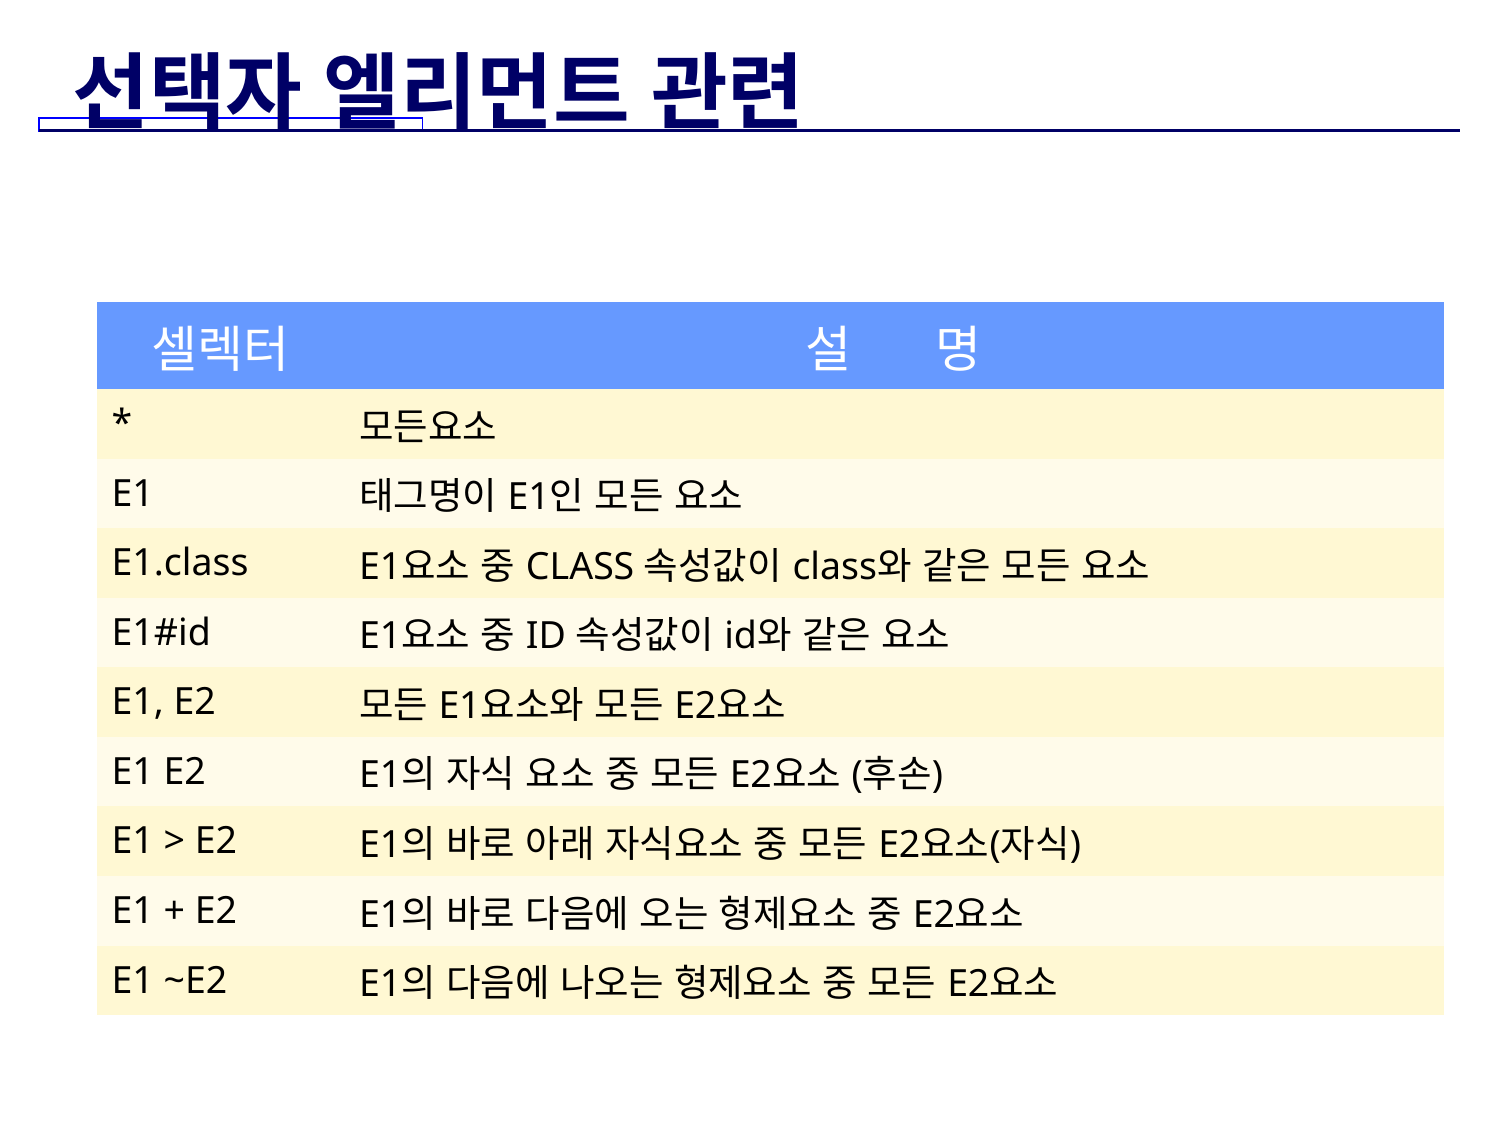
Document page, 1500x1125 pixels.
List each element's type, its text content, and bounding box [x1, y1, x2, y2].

table_cell E1.class [97, 528, 344, 598]
table_cell E1 + E2 [97, 876, 344, 946]
table_cell E1의 바로 다음에 오는 형제요소 중 E2요소 [344, 876, 1444, 946]
table_cell E1요소 중 CLASS 속성값이 class와 같은 모든 요소 [344, 528, 1444, 598]
table_cell E1의 다음에 나오는 형제요소 중 모든 E2요소 [344, 946, 1444, 1015]
table_cell E1#id [97, 598, 344, 667]
table_header 셀렉터 [97, 302, 344, 389]
table_cell E1 > E2 [97, 806, 344, 876]
table_cell 태그명이 E1인 모든 요소 [344, 459, 1444, 528]
table_cell E1요소 중 ID 속성값이 id와 같은 요소 [344, 598, 1444, 667]
table_cell * [97, 389, 344, 459]
table_cell 모든 E1요소와 모든 E2요소 [344, 667, 1444, 737]
table_cell E1, E2 [97, 667, 344, 737]
table_cell E1 ~E2 [97, 946, 344, 1015]
table_cell E1 E2 [97, 737, 344, 806]
title 선택자 엘리먼트 관련 [58, 31, 1077, 110]
table_cell E1의 자식 요소 중 모든 E2요소 (후손) [344, 737, 1444, 806]
table_cell E1 [97, 459, 344, 528]
table_cell 모든요소 [344, 389, 1444, 459]
table_header 설 명 [344, 302, 1444, 389]
table_cell E1의 바로 아래 자식요소 중 모든 E2요소(자식) [344, 806, 1444, 876]
